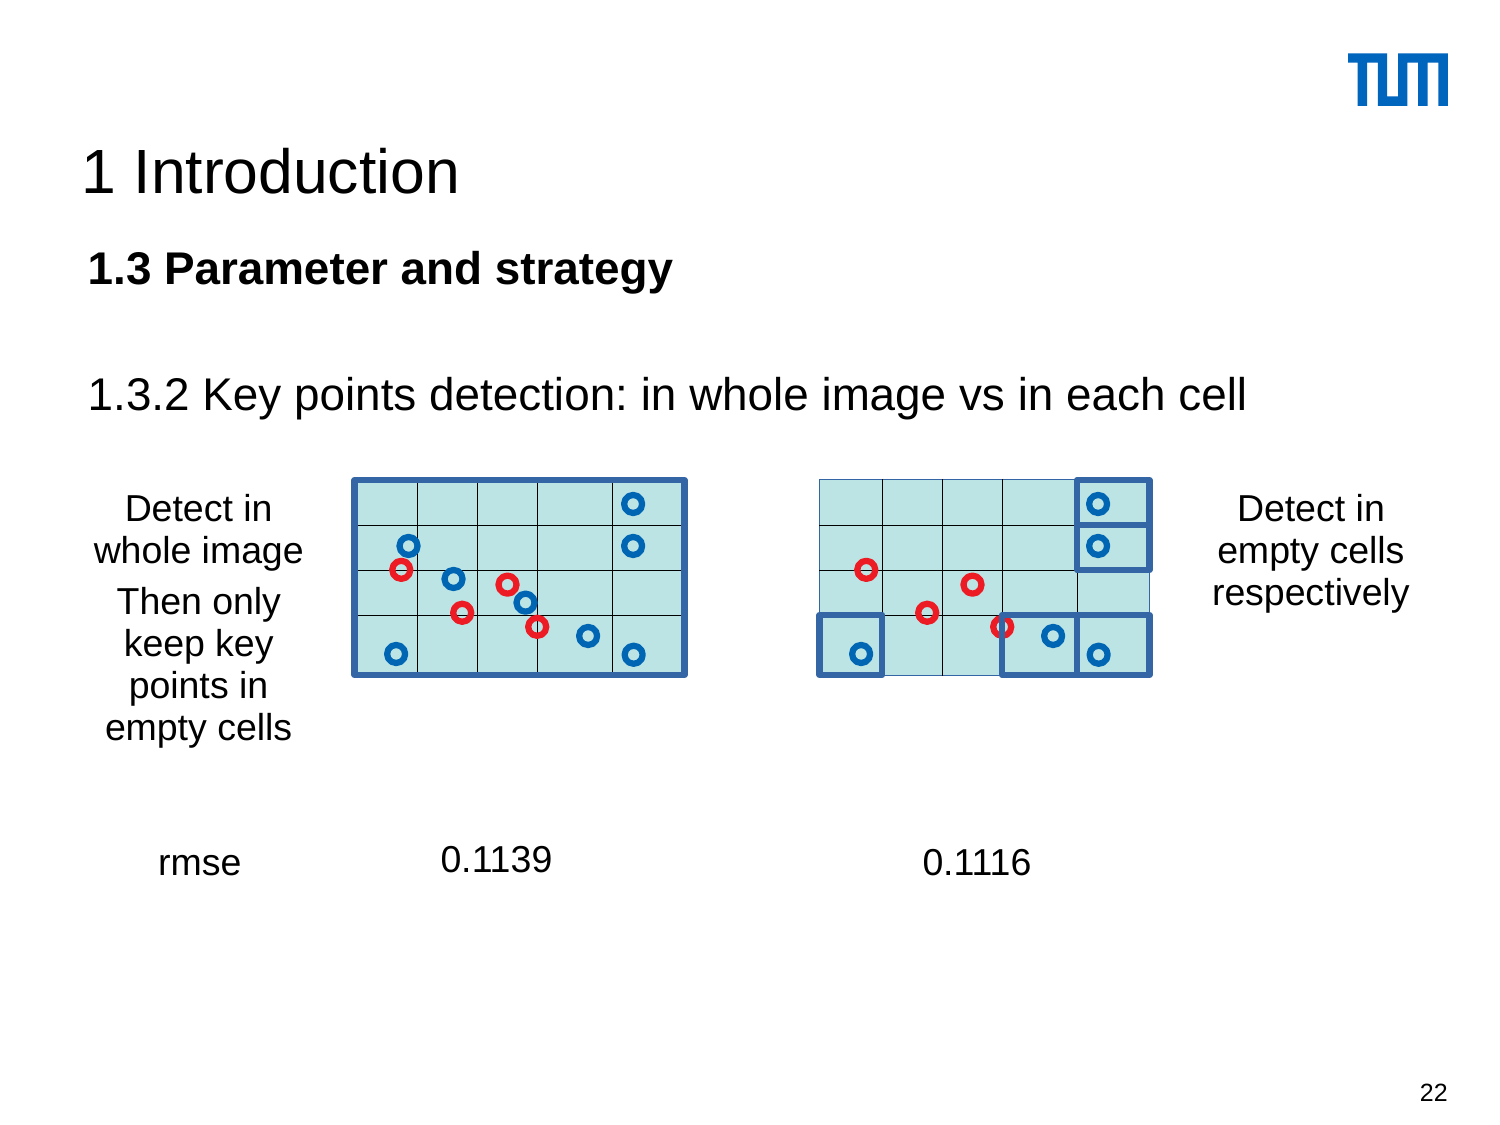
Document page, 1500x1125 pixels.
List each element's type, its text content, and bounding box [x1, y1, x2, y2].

text_box [943, 616, 999, 676]
text_box [418, 526, 477, 570]
text_box [1080, 528, 1146, 567]
list 1.3 Parameter and strategy 1.3.2 Key points detection: in whole image vs in each cell [87, 231, 1416, 963]
text_box [403, 541, 414, 551]
text_box [449, 574, 459, 584]
text_box [358, 616, 417, 672]
text_box [883, 571, 942, 615]
text_box [418, 571, 477, 615]
text_box [861, 565, 871, 570]
text_box [885, 616, 942, 676]
text_box [538, 483, 612, 525]
text_box [538, 622, 542, 632]
text_box [819, 526, 882, 570]
text_box 0.1116 [894, 834, 1060, 891]
text_box [1003, 479, 1074, 525]
text_box [520, 597, 531, 608]
text_box [530, 609, 537, 615]
text_box [358, 571, 417, 615]
title 1 Introduction [81, 139, 1110, 207]
text_box [922, 608, 932, 615]
text_box [613, 526, 681, 570]
text_box [532, 622, 537, 632]
text_box [883, 526, 942, 570]
text_box [538, 616, 612, 672]
text_box [418, 616, 477, 672]
text_box [538, 526, 612, 570]
text_box [1005, 618, 1074, 672]
text_box rmse [72, 834, 328, 891]
text_box [1003, 571, 1077, 612]
text_box [613, 571, 681, 615]
text_box [883, 479, 942, 525]
text_box [943, 571, 1002, 615]
text_box [943, 479, 1002, 525]
text_box [478, 616, 537, 672]
text_box 0.1139 [414, 830, 580, 888]
slide_number <number> [1111, 1061, 1448, 1122]
text_box [819, 571, 882, 612]
text_box [1078, 573, 1150, 612]
text_box [823, 618, 879, 672]
text_box [1080, 618, 1146, 672]
text_box [358, 526, 417, 570]
text_box [478, 571, 537, 615]
text_box [409, 556, 417, 570]
text_box [613, 616, 681, 672]
text_box Then only keep key points in empty cells [70, 573, 328, 757]
text_box [478, 526, 537, 570]
text_box [943, 526, 1002, 570]
text_box [1003, 526, 1074, 570]
text_box Detect in empty cells respectively [1182, 479, 1440, 621]
text_box [819, 479, 882, 525]
text_box [396, 565, 406, 570]
text_box [538, 571, 612, 615]
text_box [418, 483, 477, 525]
text_box [457, 608, 467, 615]
text_box [358, 483, 417, 525]
text_box [613, 483, 681, 525]
text_box [1080, 483, 1146, 522]
text_box [478, 483, 537, 525]
text_box Detect in whole image [70, 479, 328, 573]
